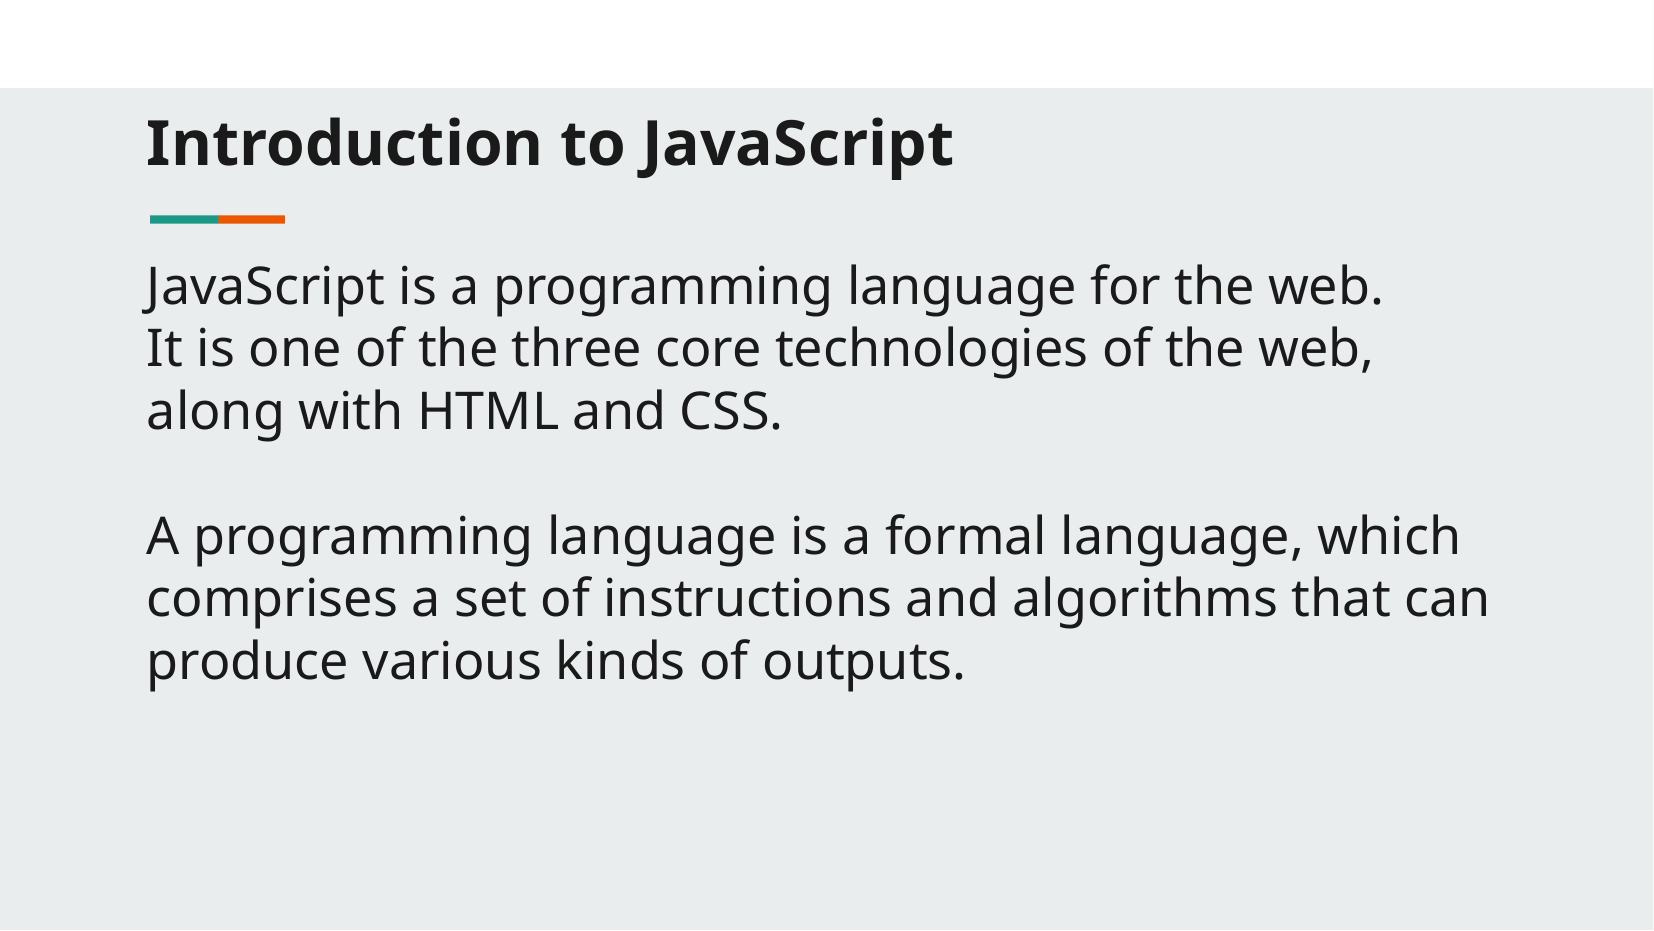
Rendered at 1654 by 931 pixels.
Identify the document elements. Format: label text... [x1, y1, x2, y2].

title Introduction to JavaScript JavaScript is a programming language for the web. It is one of the three core technologies of the web, along with HTML and CSS. A programming language is a formal language, which comprises a set of instructions and algorithms that can produce various kinds of outputs. [131, 87, 1523, 389]
